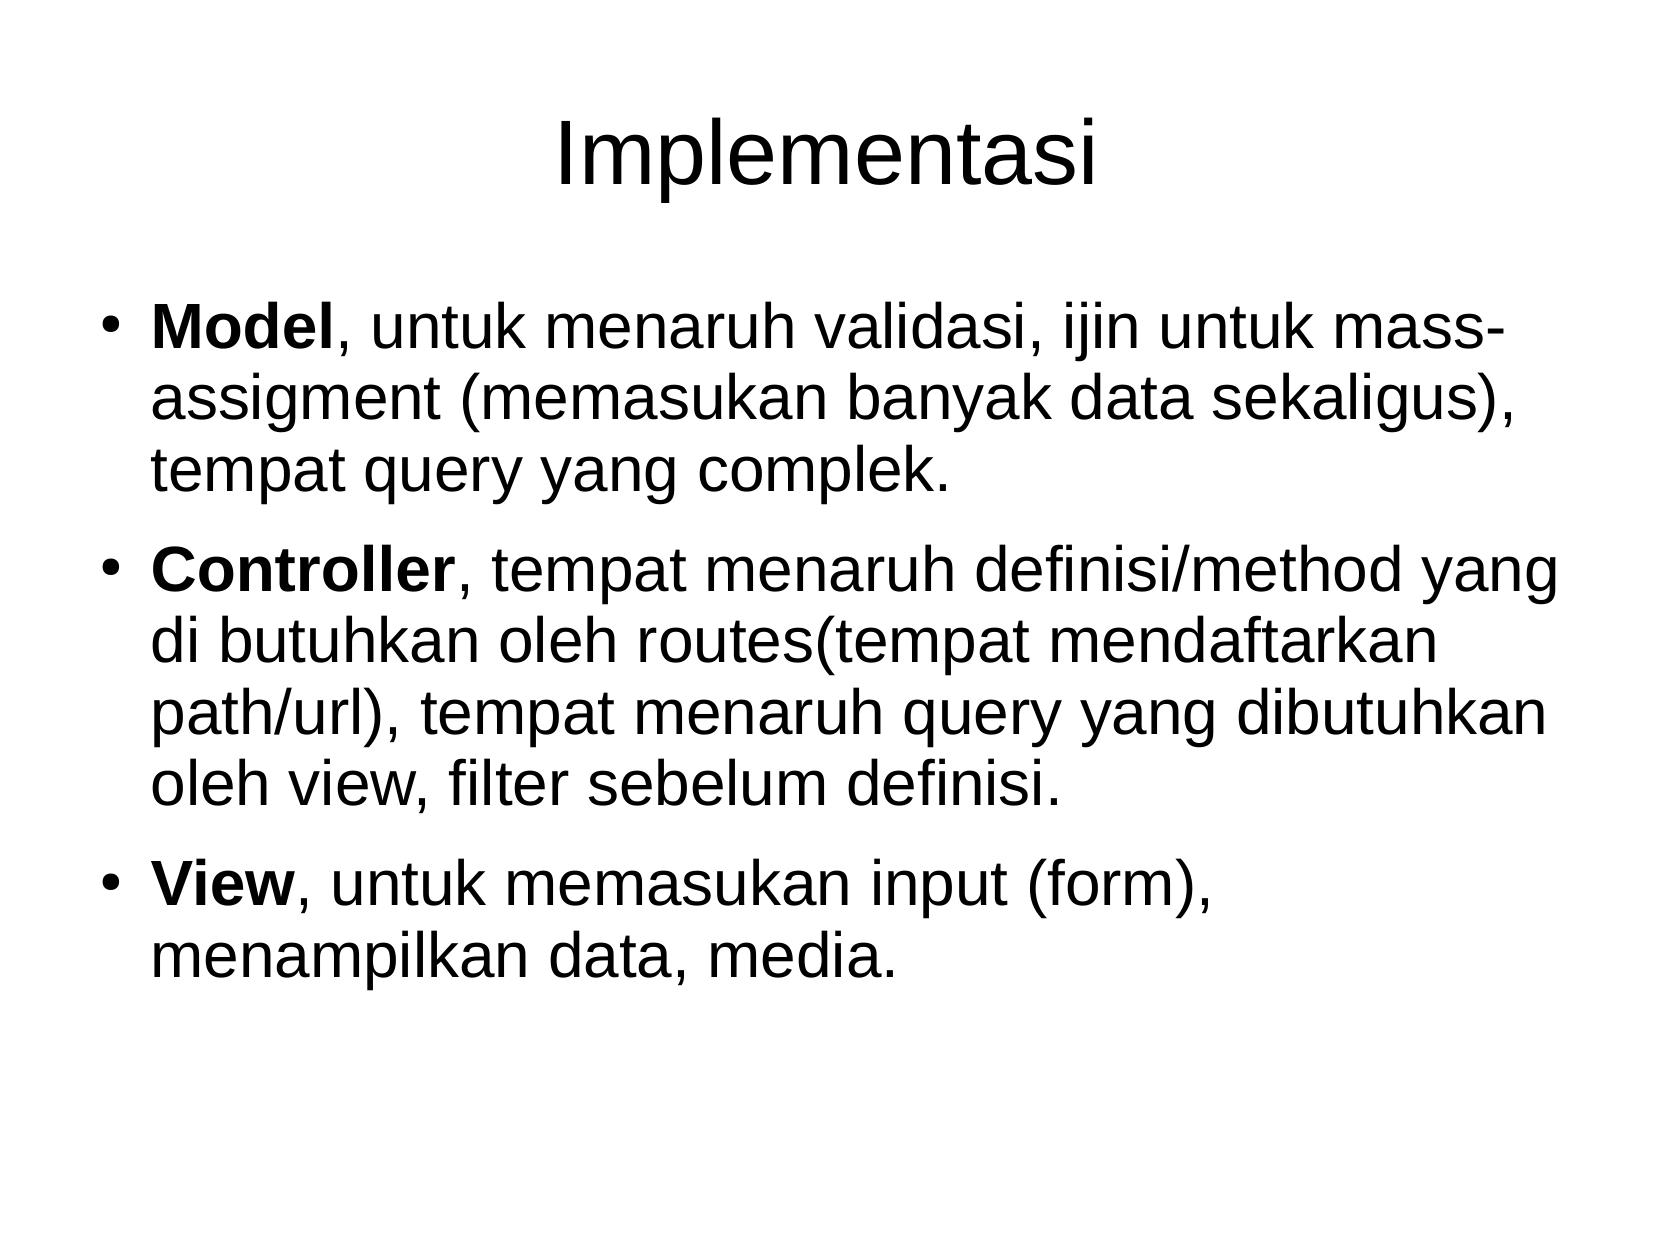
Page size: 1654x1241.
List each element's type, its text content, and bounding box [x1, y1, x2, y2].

list Model, untuk menaruh validasi, ijin untuk mass-assigment (memasukan banyak data sekaligus), tempat query yang complek. Controller, tempat menaruh definisi/method yang di butuhkan oleh routes(tempat mendaftarkan path/url), tempat menaruh query yang dibutuhkan oleh view, filter sebelum definisi. View, untuk memasukan input (form), menampilkan data, media. [82, 290, 1571, 1010]
title Implementasi [82, 49, 1571, 257]
